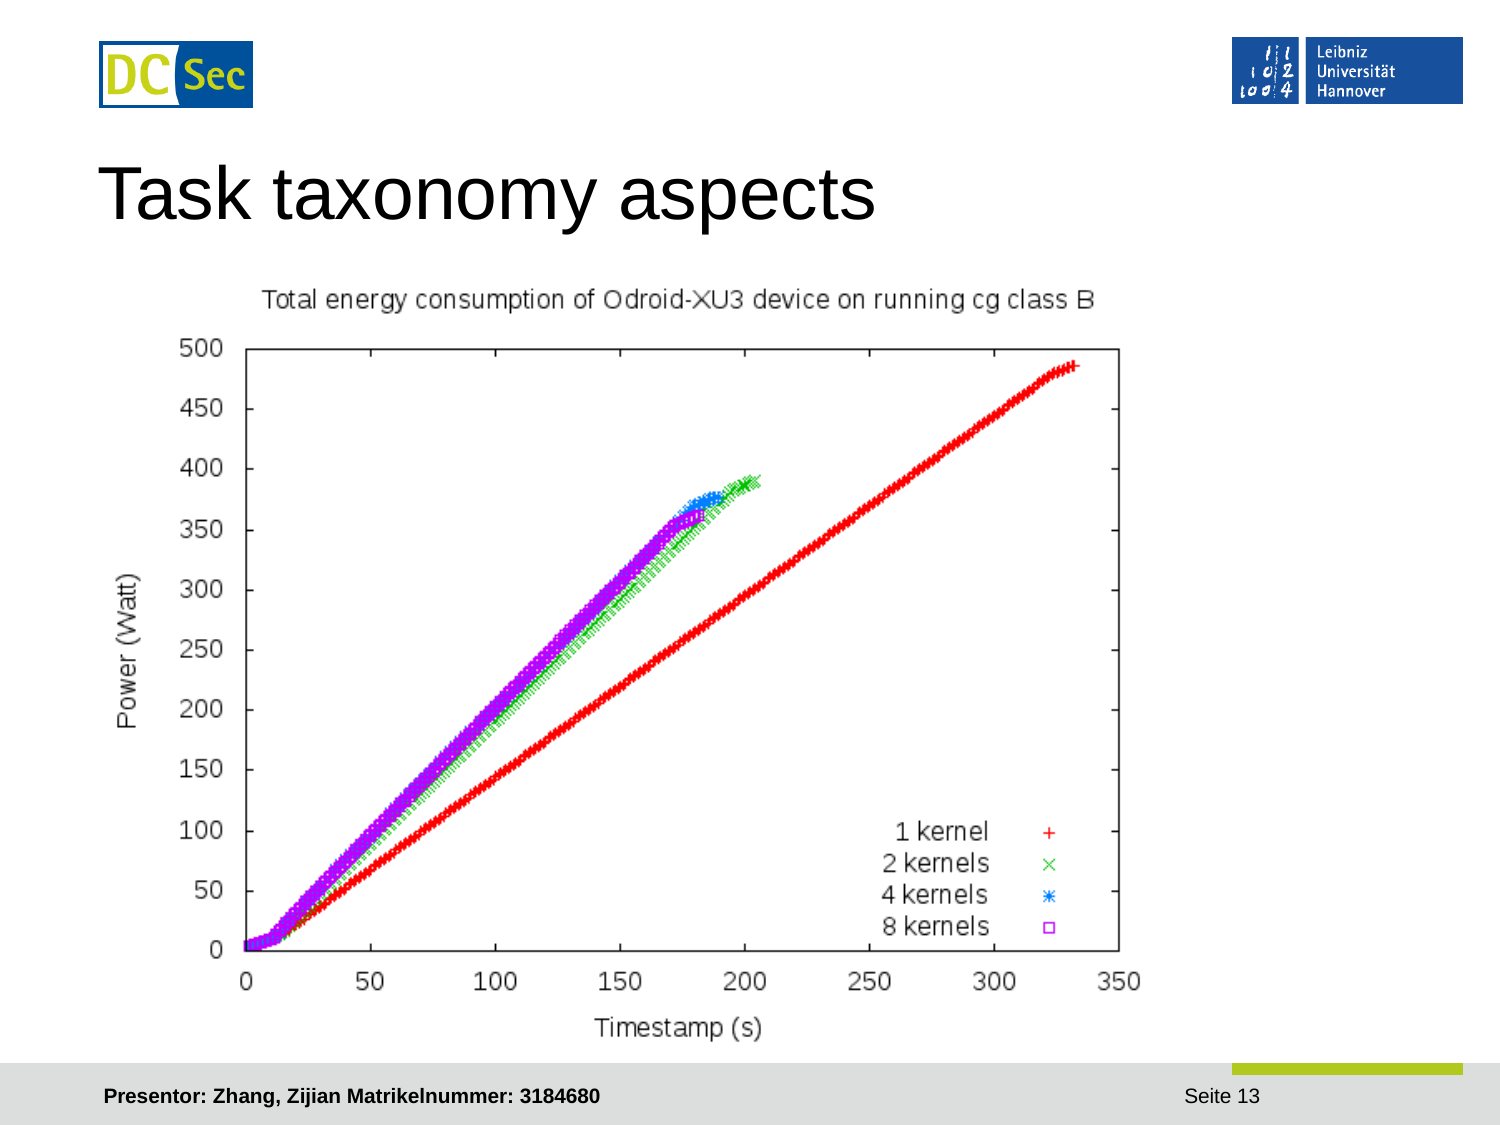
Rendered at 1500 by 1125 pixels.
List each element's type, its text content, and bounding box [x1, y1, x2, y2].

picture [99, 41, 253, 108]
title Task taxonomy aspects [82, 137, 1463, 274]
picture [1232, 37, 1463, 104]
text_box Presentor: Zhang, Zijian Matrikelnummer: 3184680 [88, 1074, 1181, 1125]
picture [106, 254, 1170, 1052]
